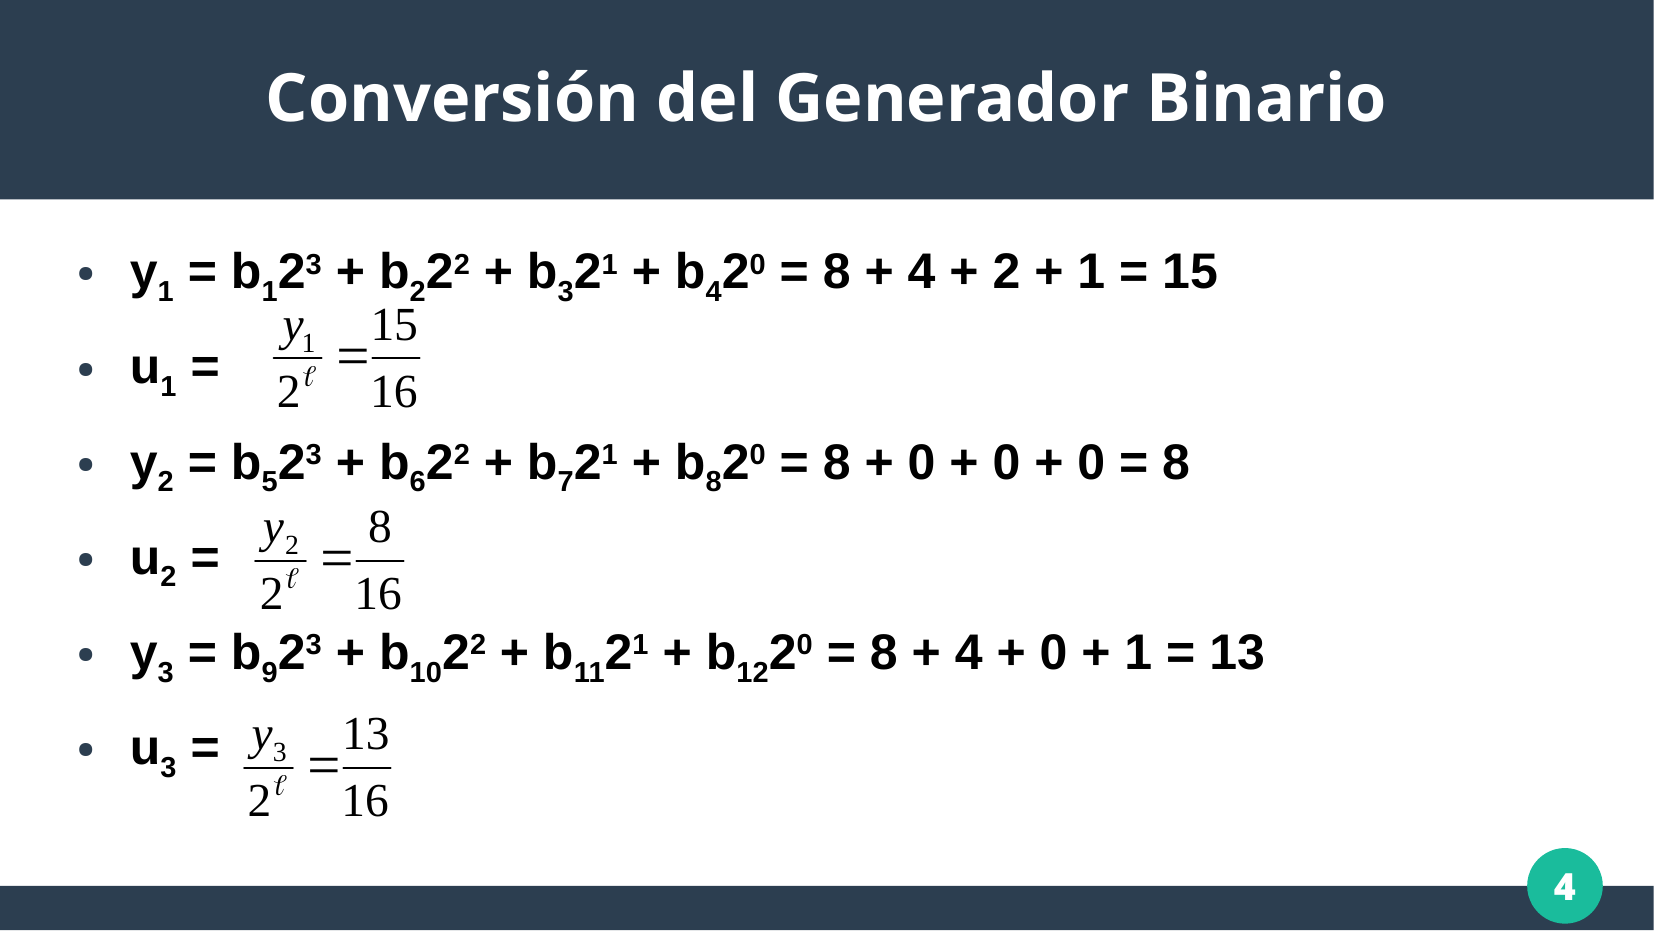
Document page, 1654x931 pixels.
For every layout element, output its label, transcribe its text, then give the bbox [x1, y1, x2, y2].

chart [265, 295, 429, 418]
chart [236, 704, 403, 827]
list y1 = b123 + b222 + b321 + b420 = 8 + 4 + 2 + 1 = 15 u1 = y2 = b523 + b622 + b721 + b820 = 8 + 0 + 0 + 0 = 8 u2 = y3 = b923 + b1022 + b1121 + b1220 = 8 + 4 + 0 + 1 = 13 u3 = [59, 243, 1595, 864]
title Conversión del Generador Binario [59, 37, 1595, 155]
chart [247, 497, 414, 621]
